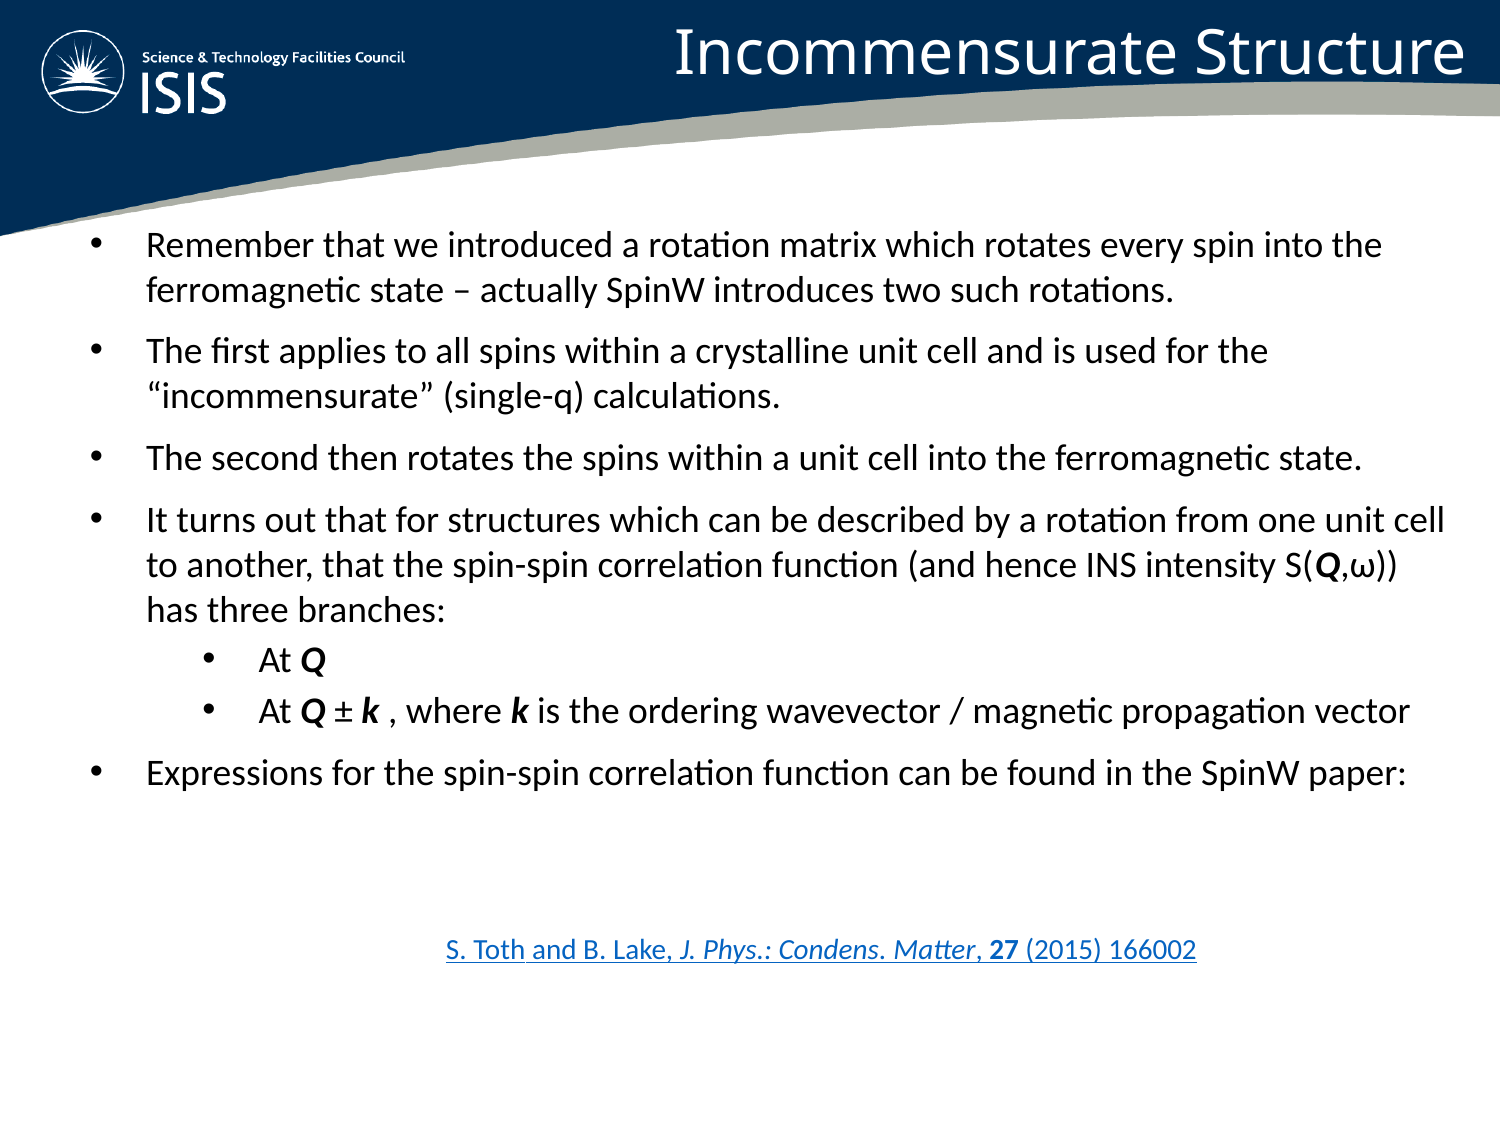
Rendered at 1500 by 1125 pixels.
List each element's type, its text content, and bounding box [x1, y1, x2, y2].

text_box S. Toth and B. Lake, J. Phys.: Condens. Matter, 27 (2015) 166002 [431, 923, 1475, 973]
picture [0, 0, 1500, 302]
text_box Incommensurate Structure [442, 3, 1483, 96]
text_box Remember that we introduced a rotation matrix which rotates every spin into the ferromagnetic state – actually SpinW introduces two such rotations. The first applies to all spins within a crystalline unit cell and is used for the “incommensurate” (single-q) calculations. The second then rotates the spins within a unit cell into the ferromagnetic state. It turns out that for structures which can be described by a rotation from one unit cell to another, that the spin-spin correlation function (and hence INS intensity S(Q,ω)) has three branches: At Q At Q ± k , where k is the ordering wavevector / magnetic propagation vector Expressions for the spin-spin correlation function can be found in the SpinW paper: [75, 212, 1469, 1090]
